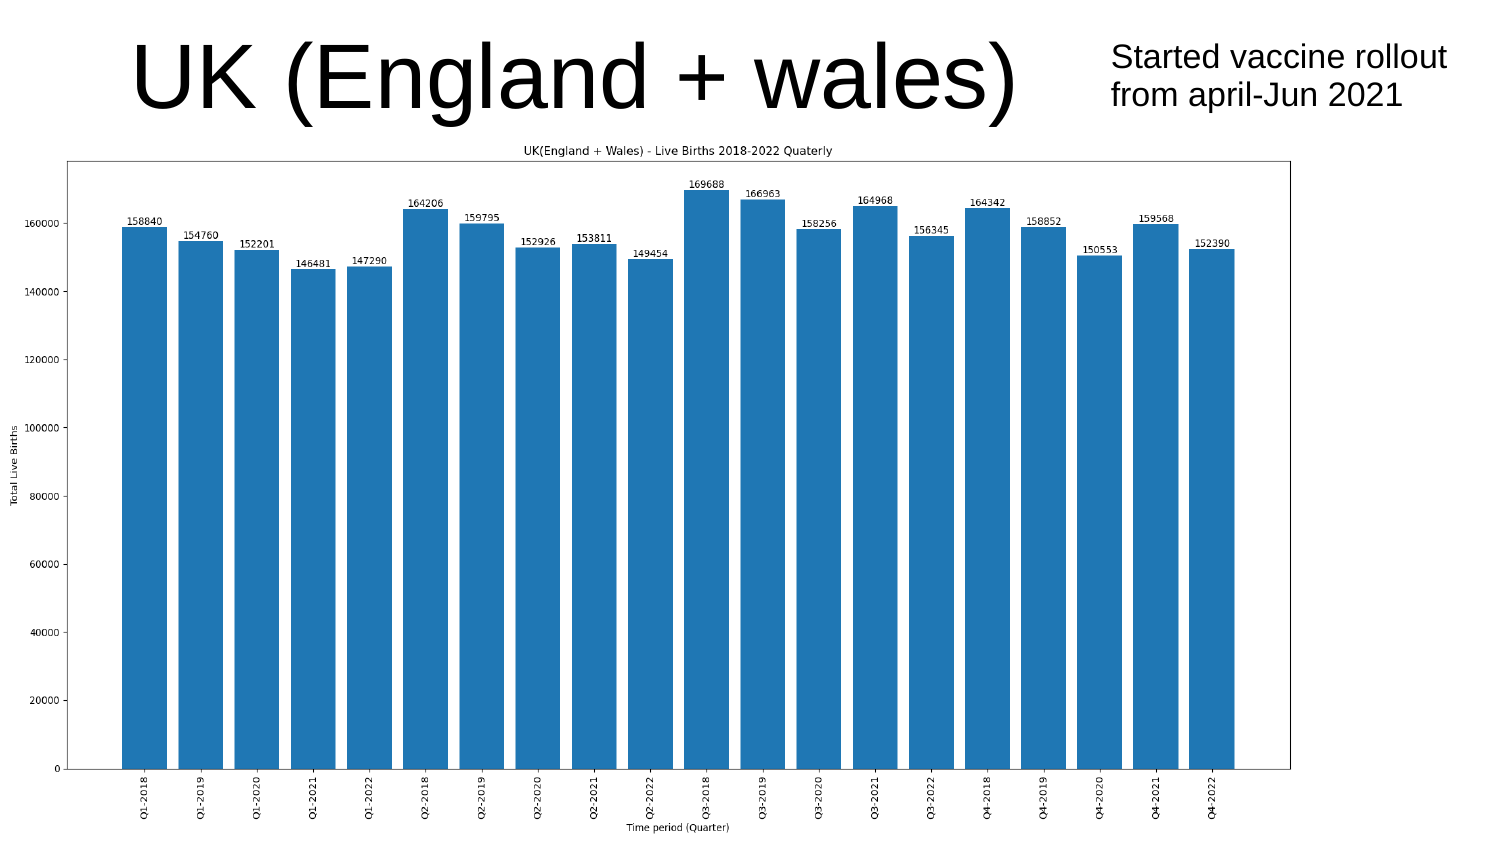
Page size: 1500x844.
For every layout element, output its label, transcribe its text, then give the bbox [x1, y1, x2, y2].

title UK (England + wales) [59, 6, 1093, 148]
text_box Started vaccine rollout from april-Jun 2021 [1096, 30, 1477, 158]
picture [0, 135, 1300, 844]
